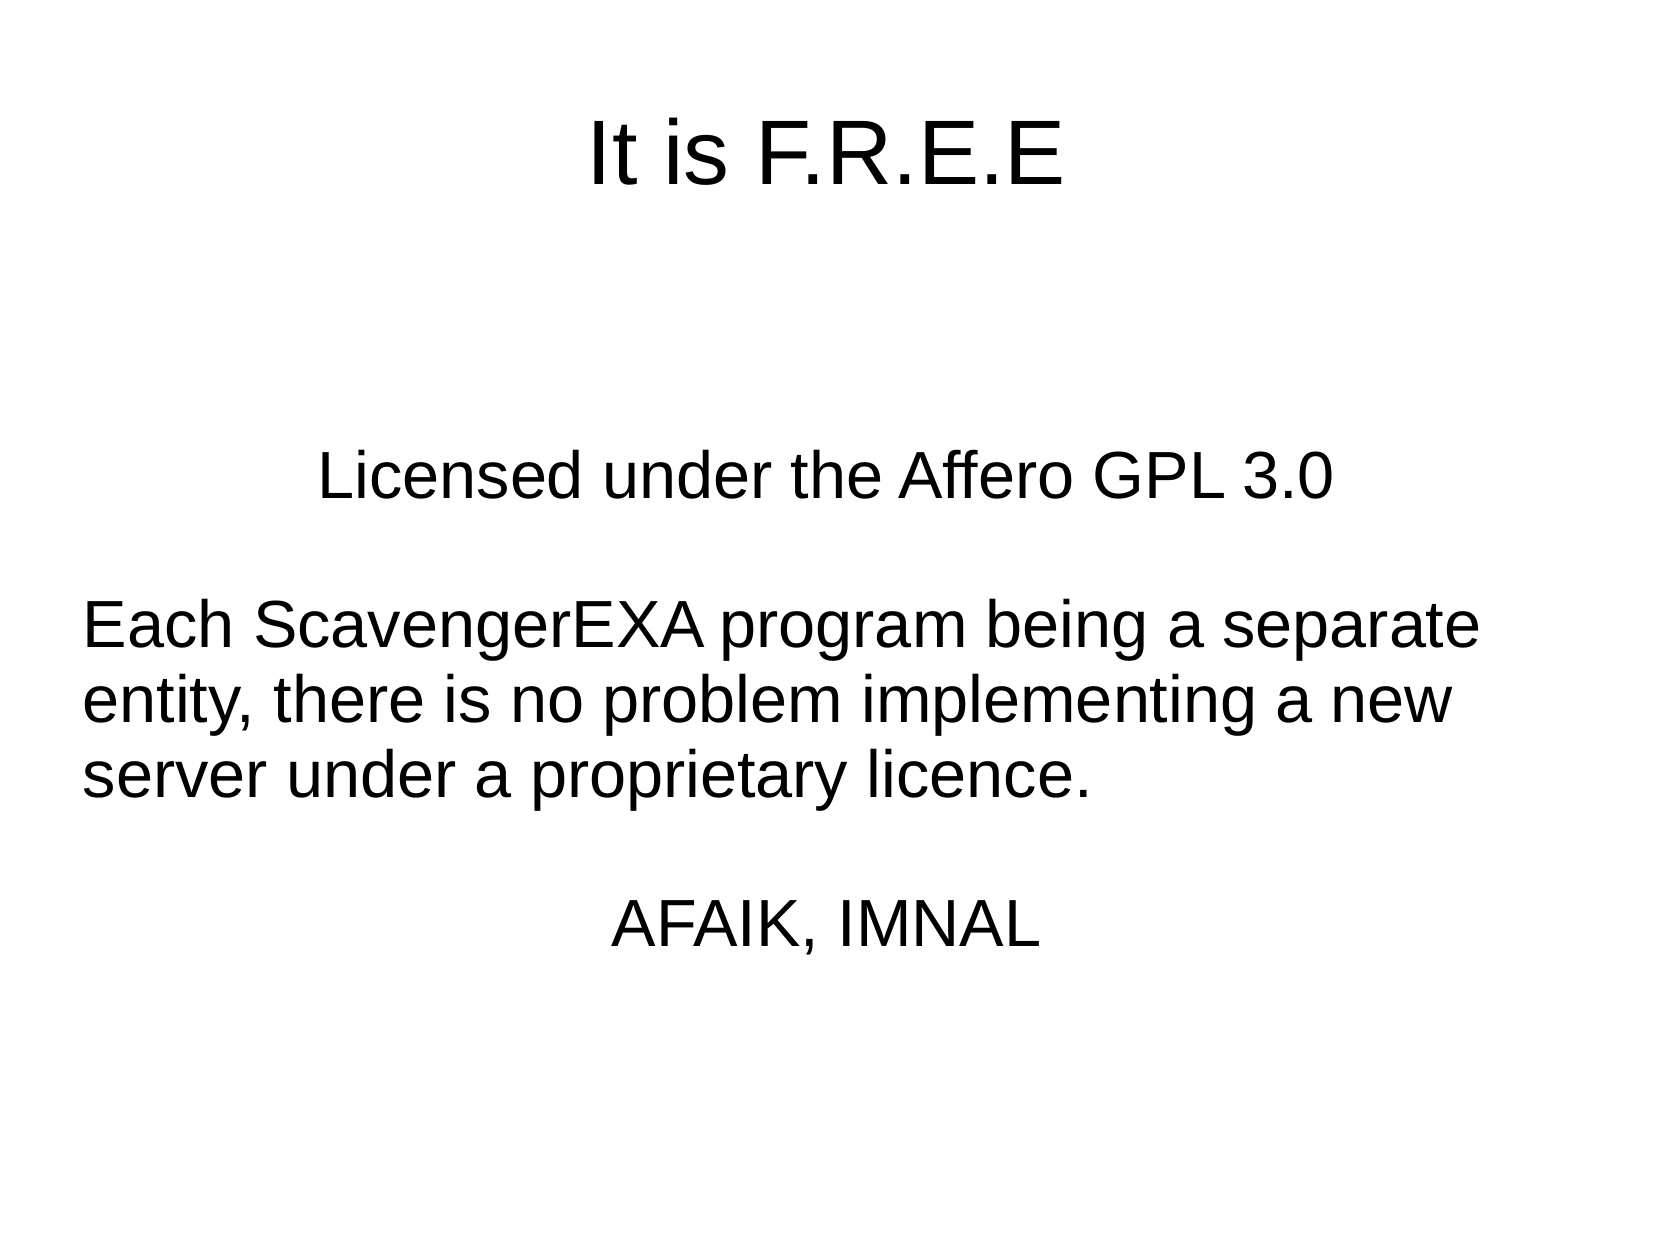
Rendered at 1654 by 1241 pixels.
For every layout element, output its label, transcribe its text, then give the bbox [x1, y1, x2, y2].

title It is F.R.E.E [82, 49, 1571, 257]
subtitle Licensed under the Affero GPL 3.0 Each ScavengerEXA program being a separate entity, there is no problem implementing a new server under a proprietary licence. AFAIK, IMNAL [82, 297, 1571, 1102]
